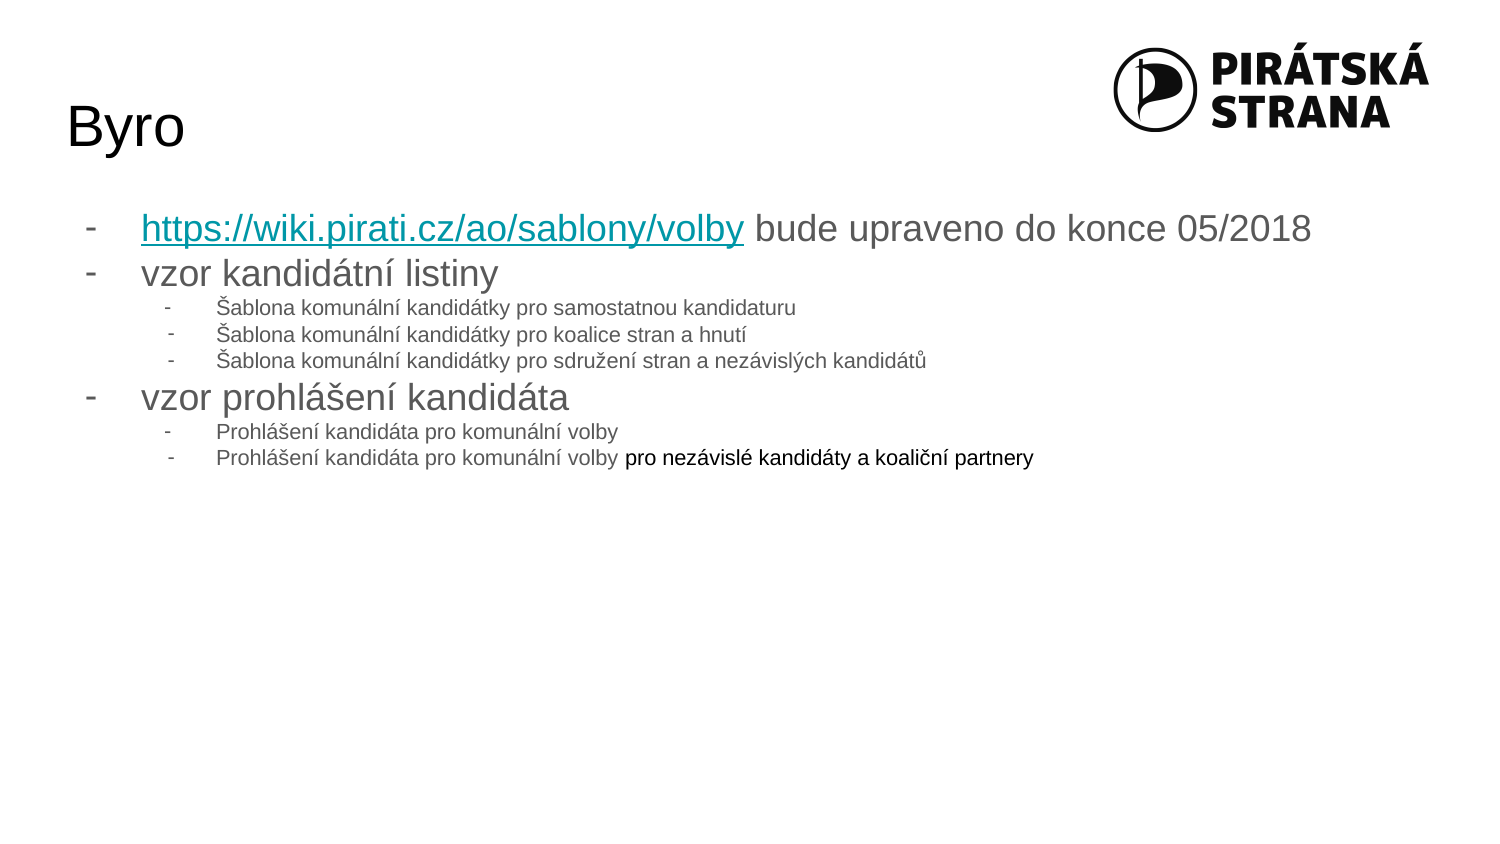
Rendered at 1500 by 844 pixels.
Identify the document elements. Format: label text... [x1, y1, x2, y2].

list https://wiki.pirati.cz/ao/sablony/volby bude upraveno do konce 05/2018 vzor kandidátní listiny Šablona komunální kandidátky pro samostatnou kandidaturu Šablona komunální kandidátky pro koalice stran a hnutí Šablona komunální kandidátky pro sdružení stran a nezávislých kandidátů vzor prohlášení kandidáta Prohlášení kandidáta pro komunální volby Prohlášení kandidáta pro komunální volby pro nezávislé kandidáty a koaliční partnery [51, 189, 1449, 750]
title Byro [51, 72, 1449, 167]
picture [1104, 40, 1438, 72]
